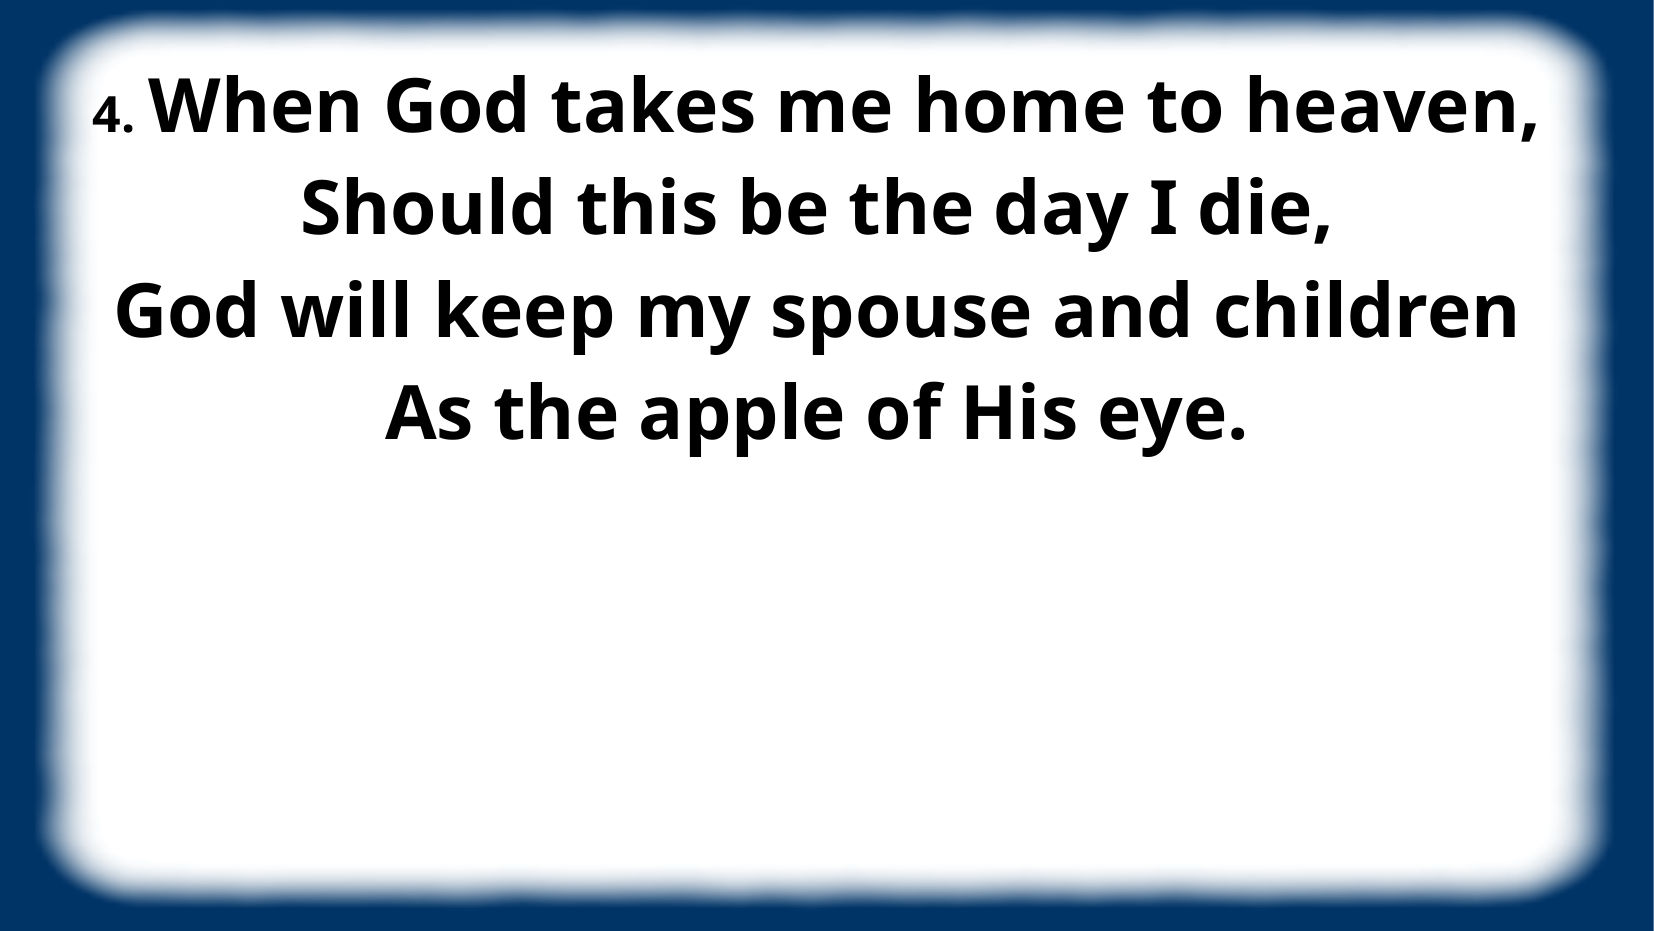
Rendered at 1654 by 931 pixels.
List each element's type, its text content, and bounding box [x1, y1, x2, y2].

picture [0, 0, 1654, 931]
text_box 4. When God takes me home to heaven, Should this be the day I die, God will keep my spouse and children As the apple of His eye. [75, 45, 1561, 458]
